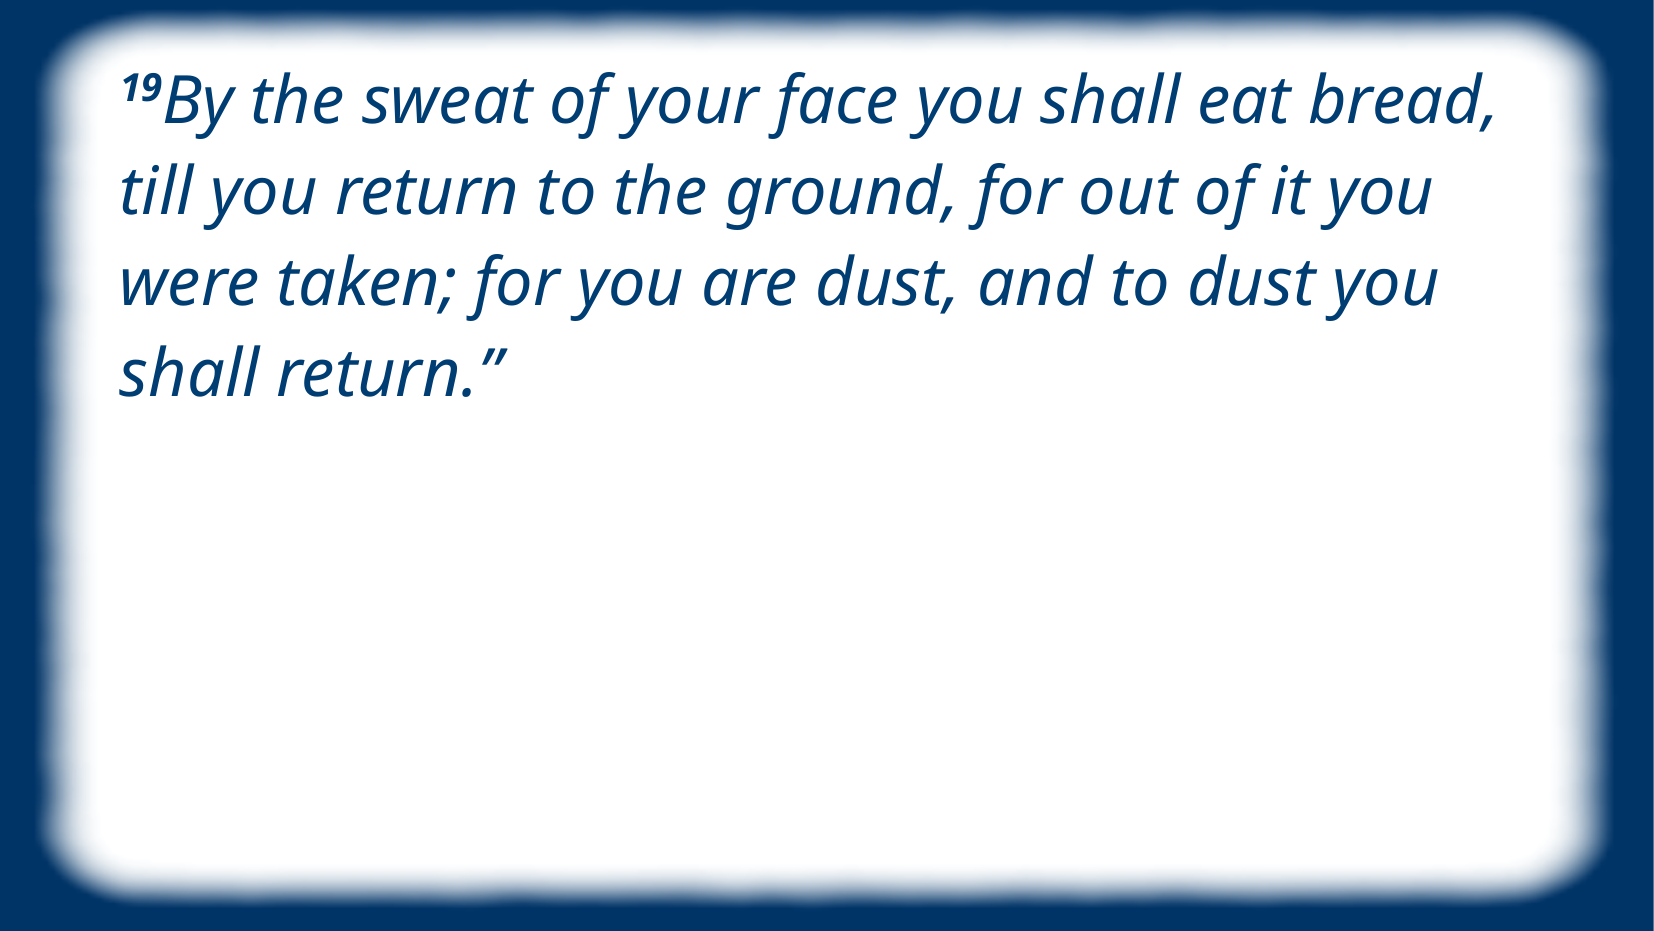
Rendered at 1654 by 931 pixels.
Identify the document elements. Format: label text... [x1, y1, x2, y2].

text_box 19By the sweat of your face you shall eat bread, till you return to the ground, for out of it you were taken; for you are dust, and to dust you shall return.” [105, 45, 1546, 415]
picture [0, 0, 1654, 931]
